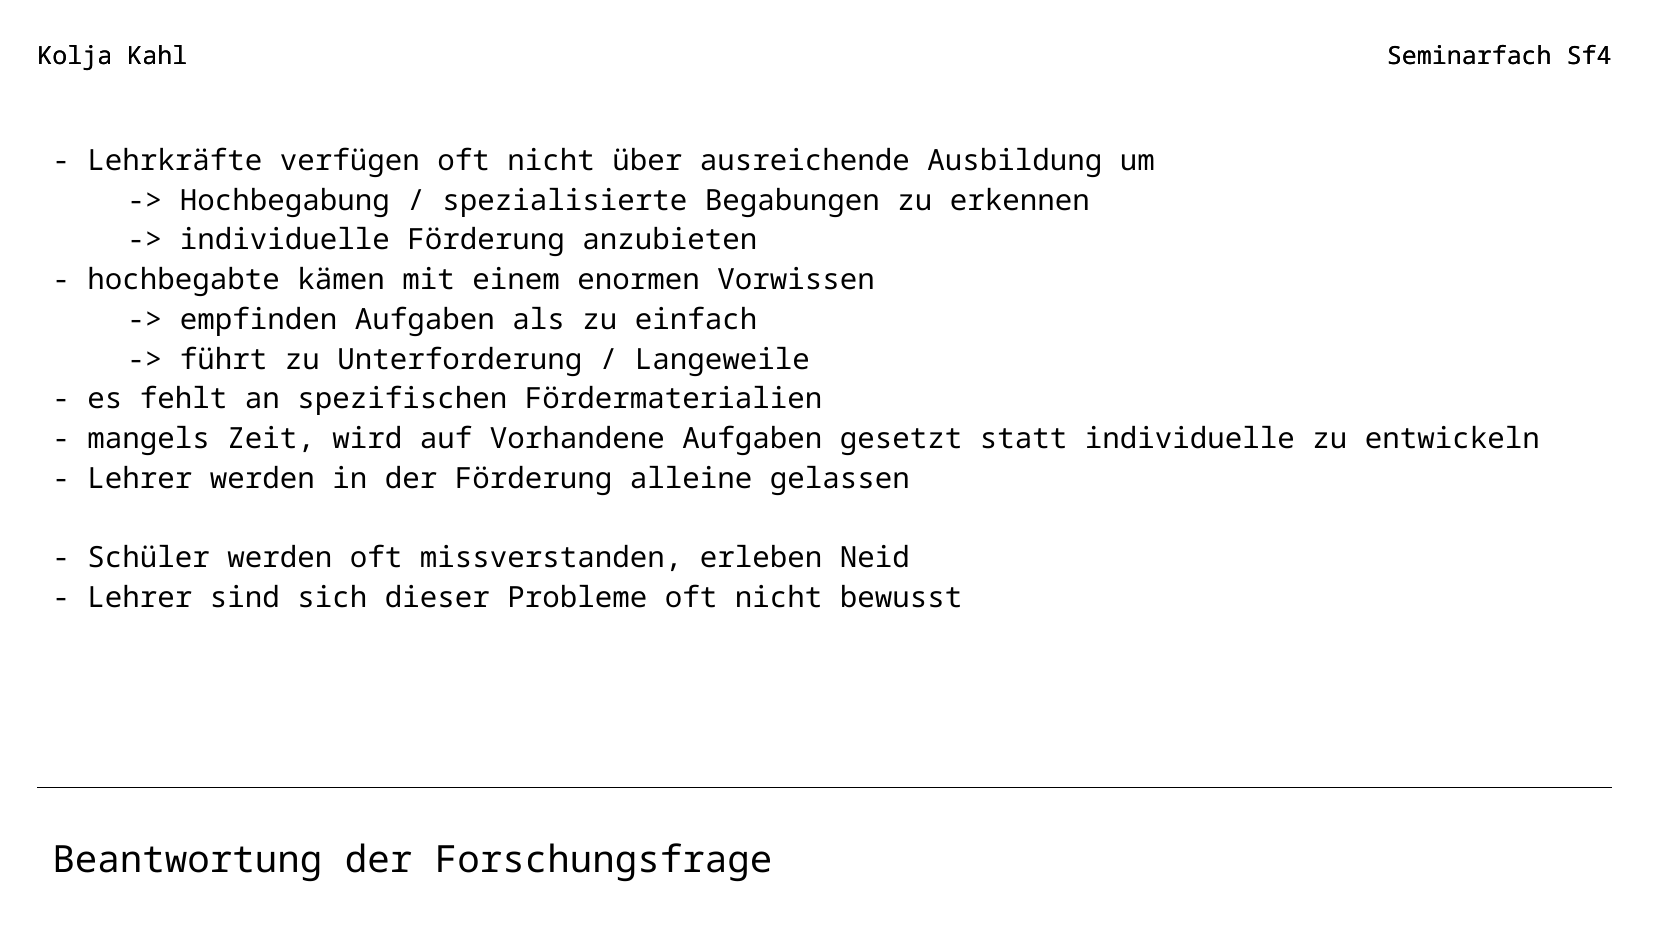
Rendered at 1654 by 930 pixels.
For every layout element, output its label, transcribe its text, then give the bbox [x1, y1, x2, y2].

title Seminarfach Sf4 [1312, 37, 1612, 76]
text_box Beantwortung der Forschungsfrage [37, 825, 901, 930]
text_box - Lehrkräfte verfügen oft nicht über ausreichende Ausbildung um -> Hochbegabung / spezialisierte Begabungen zu erkennen -> individuelle Förderung anzubieten - hochbegabte kämen mit einem enormen Vorwissen -> empfinden Aufgaben als zu einfach -> führt zu Unterforderung / Langeweile - es fehlt an spezifischen Fördermaterialien - mangels Zeit, wird auf Vorhandene Aufgaben gesetzt statt individuelle zu entwickeln - Lehrer werden in der Förderung alleine gelassen - Schüler werden oft missverstanden, erleben Neid - Lehrer sind sich dieser Probleme oft nicht bewusst [37, 131, 1613, 713]
title Kolja Kahl [37, 37, 225, 76]
